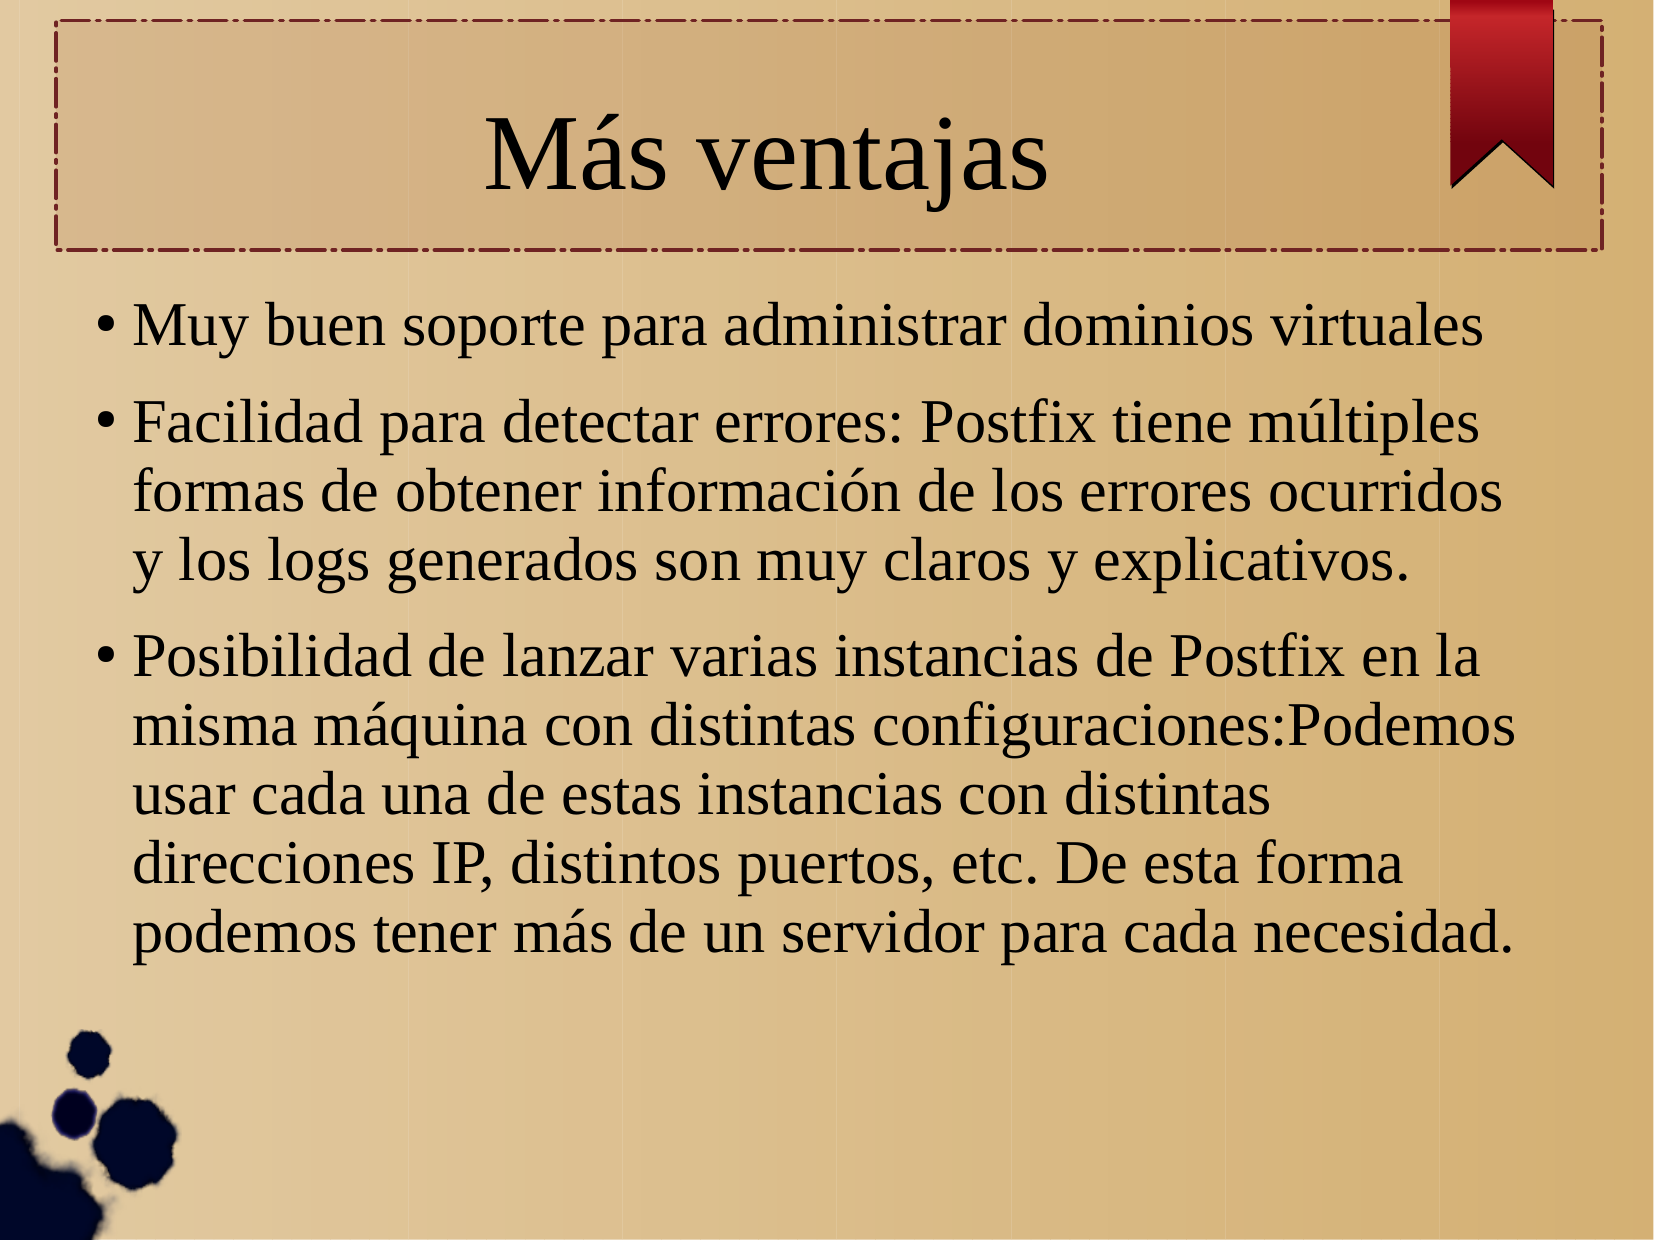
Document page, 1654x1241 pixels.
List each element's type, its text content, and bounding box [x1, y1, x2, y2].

list Muy buen soporte para administrar dominios virtuales Facilidad para detectar errores: Postfix tiene múltiples formas de obtener información de los errores ocurridos y los logs generados son muy claros y explicativos. Posibilidad de lanzar varias instancias de Postfix en la misma máquina con distintas configuraciones:Podemos usar cada una de estas instancias con distintas direcciones IP, distintos puertos, etc. De esta forma podemos tener más de un servidor para cada necesidad. [82, 290, 1538, 1010]
title Más ventajas [82, 49, 1453, 257]
